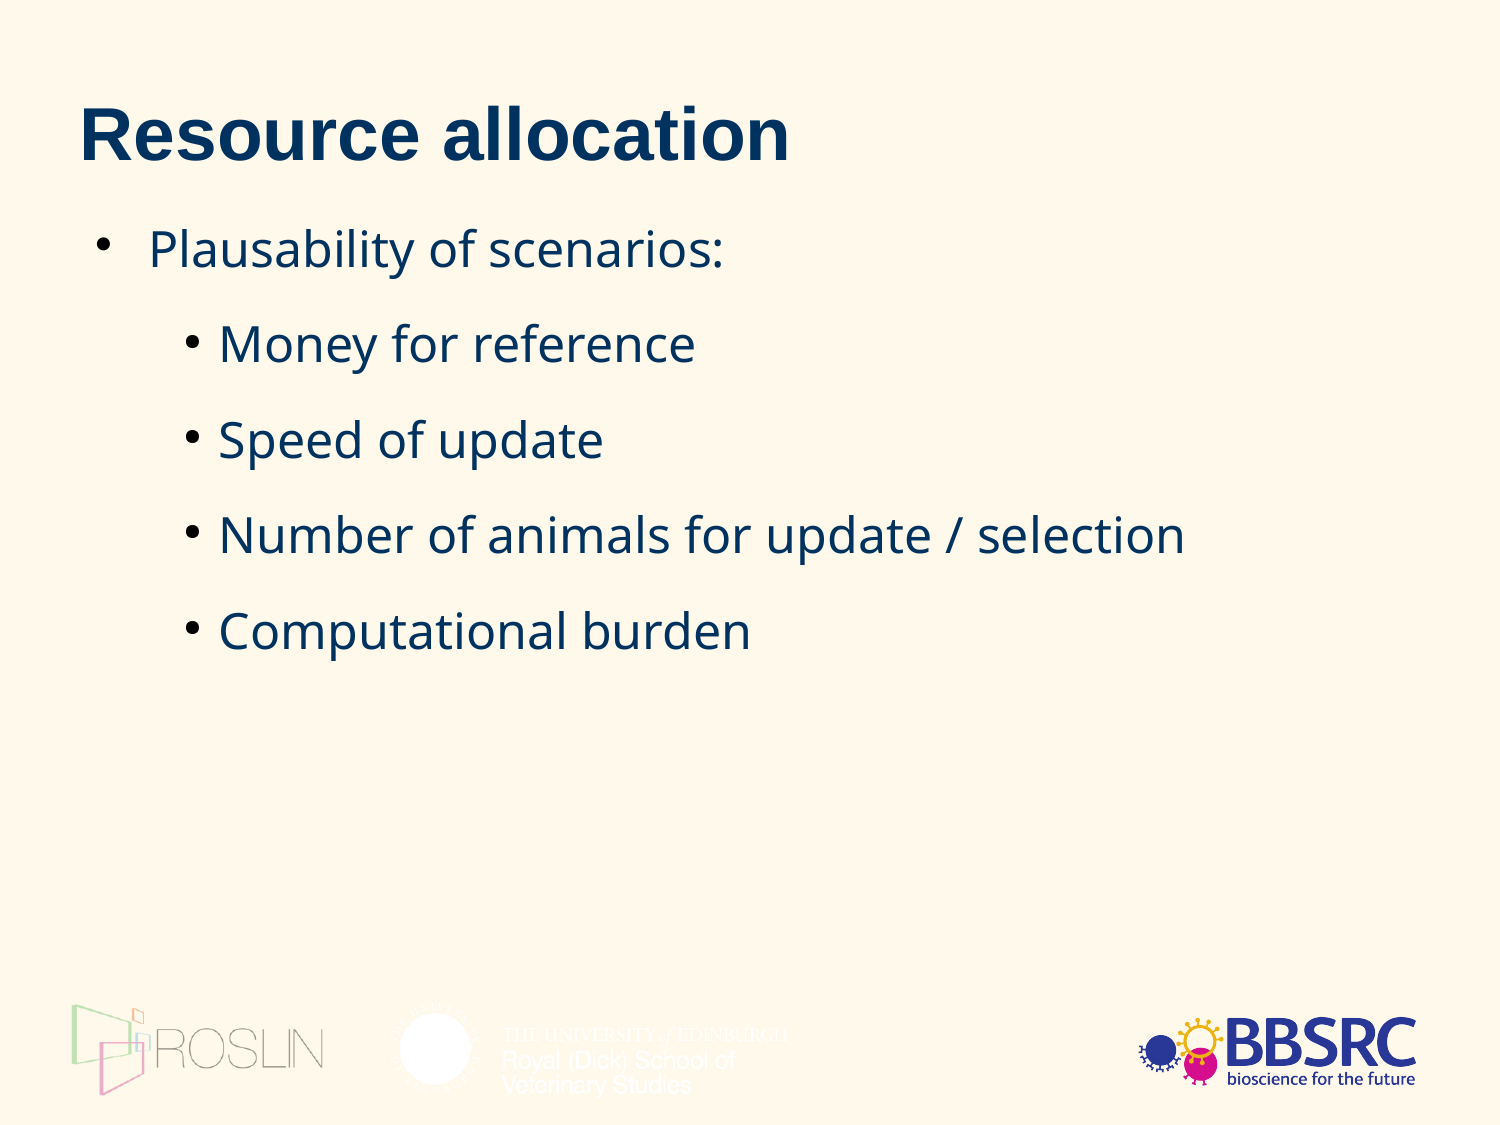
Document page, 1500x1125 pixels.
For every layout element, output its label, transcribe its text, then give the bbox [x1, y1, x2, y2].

picture [64, 969, 336, 1118]
text_box Resource allocation [64, 78, 1425, 185]
text_box Plausability of scenarios: Money for reference Speed of update Number of animals for update / selection Computational burden [62, 210, 1425, 945]
picture [1137, 1014, 1416, 1092]
